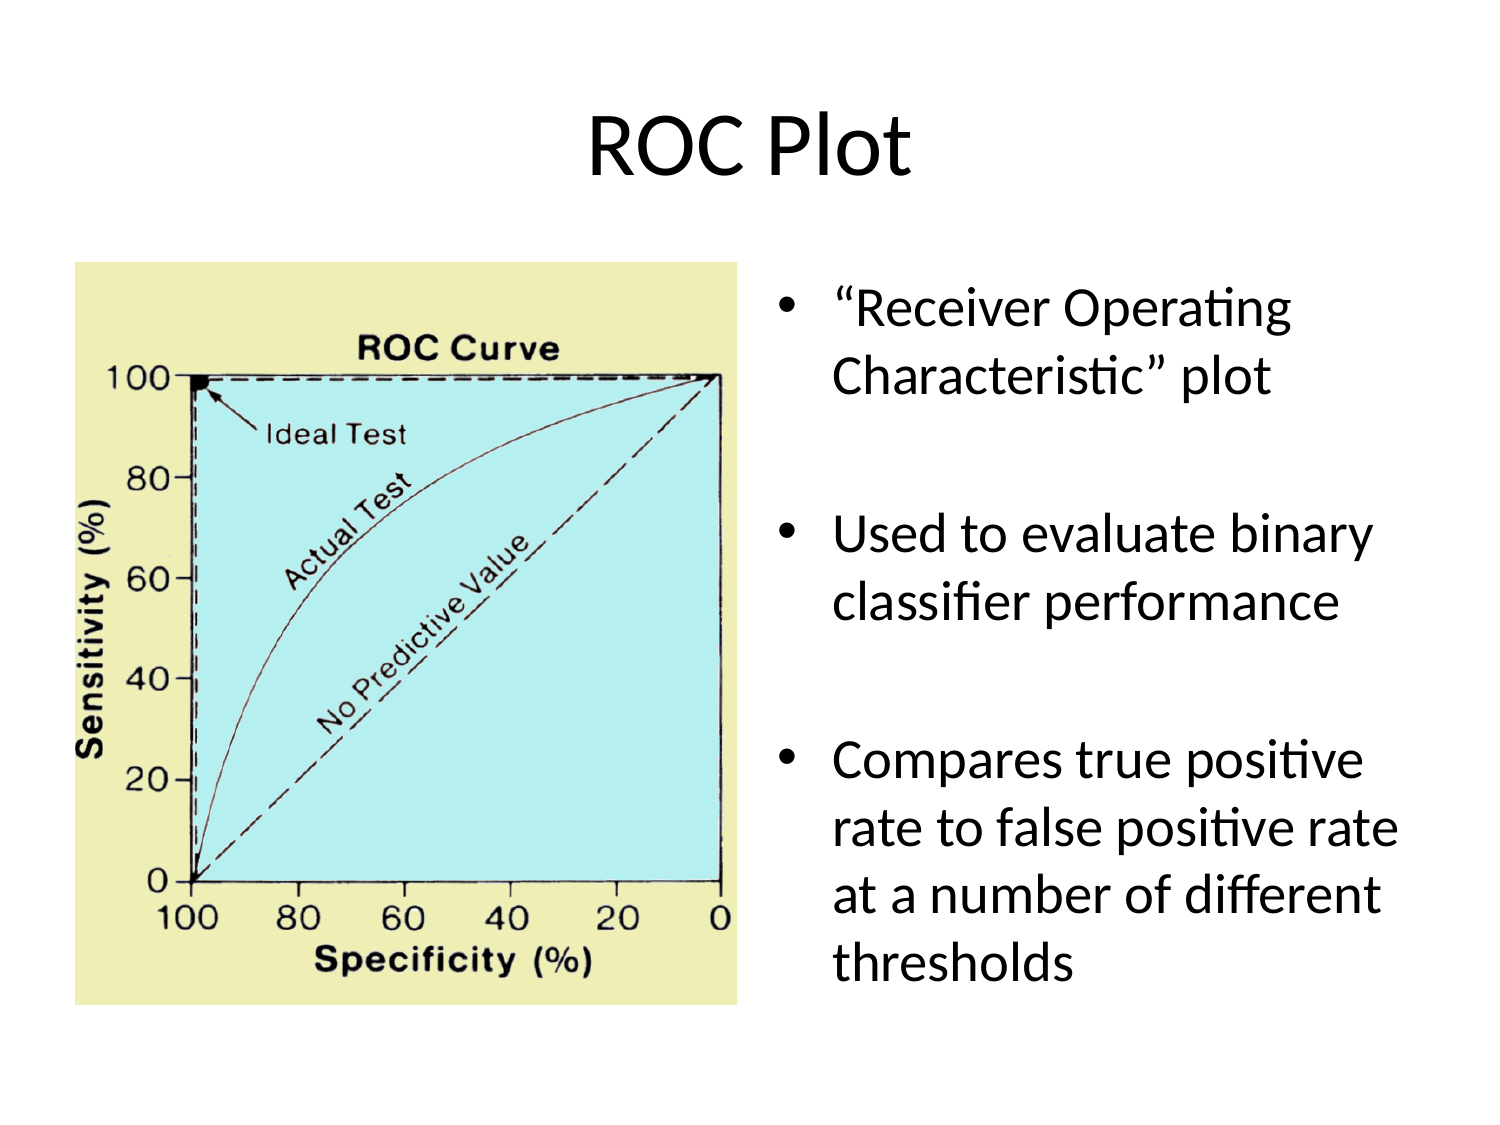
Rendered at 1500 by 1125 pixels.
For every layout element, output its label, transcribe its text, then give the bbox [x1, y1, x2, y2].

list “Receiver Operating Characteristic” plot Used to evaluate binary classifier performance Compares true positive rate to false positive rate at a number of different thresholds [762, 262, 1425, 1005]
picture [75, 262, 738, 1005]
title ROC Plot [75, 45, 1425, 233]
